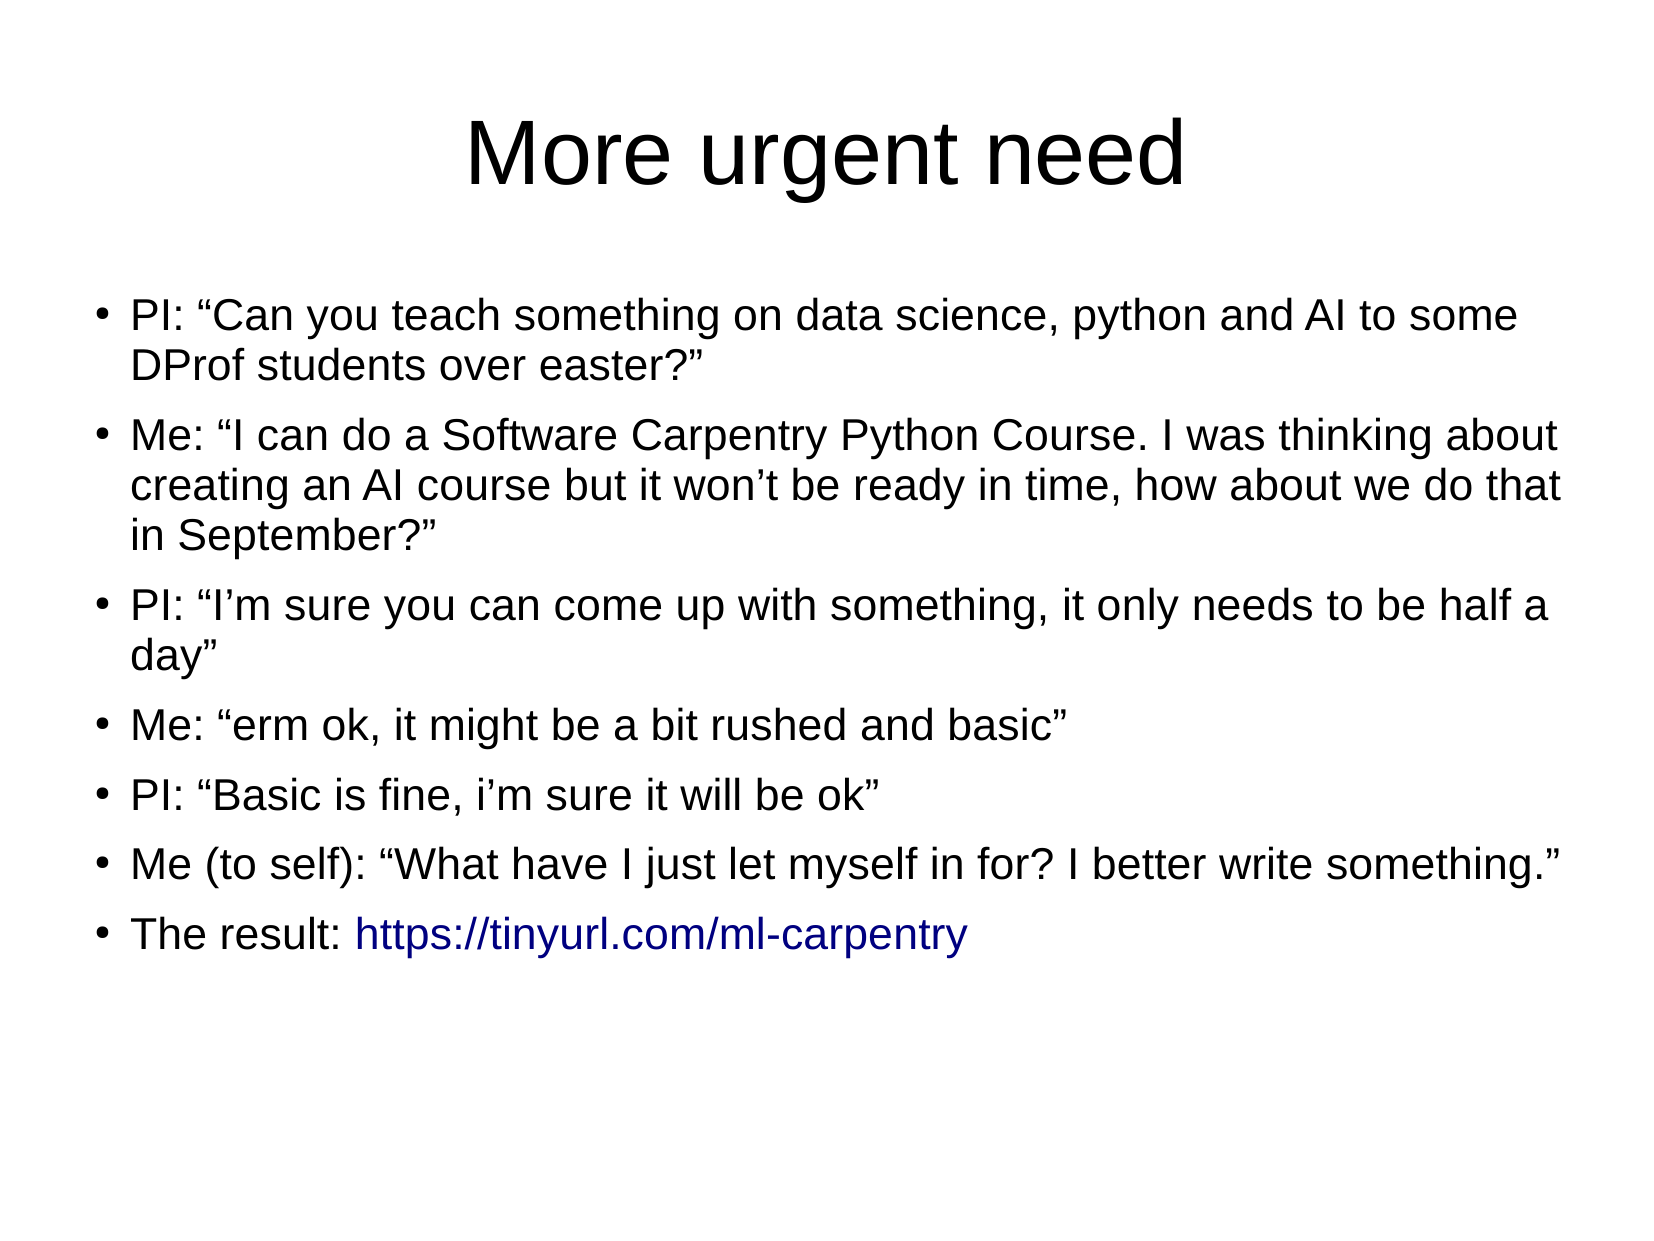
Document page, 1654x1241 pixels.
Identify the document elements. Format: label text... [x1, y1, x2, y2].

title More urgent need [82, 49, 1571, 257]
list PI: “Can you teach something on data science, python and AI to some DProf students over easter?” Me: “I can do a Software Carpentry Python Course. I was thinking about creating an AI course but it won’t be ready in time, how about we do that in September?” PI: “I’m sure you can come up with something, it only needs to be half a day” Me: “erm ok, it might be a bit rushed and basic” PI: “Basic is fine, i’m sure it will be ok” Me (to self): “What have I just let myself in for? I better write something.” The result: https://tinyurl.com/ml-carpentry [82, 290, 1571, 1010]
